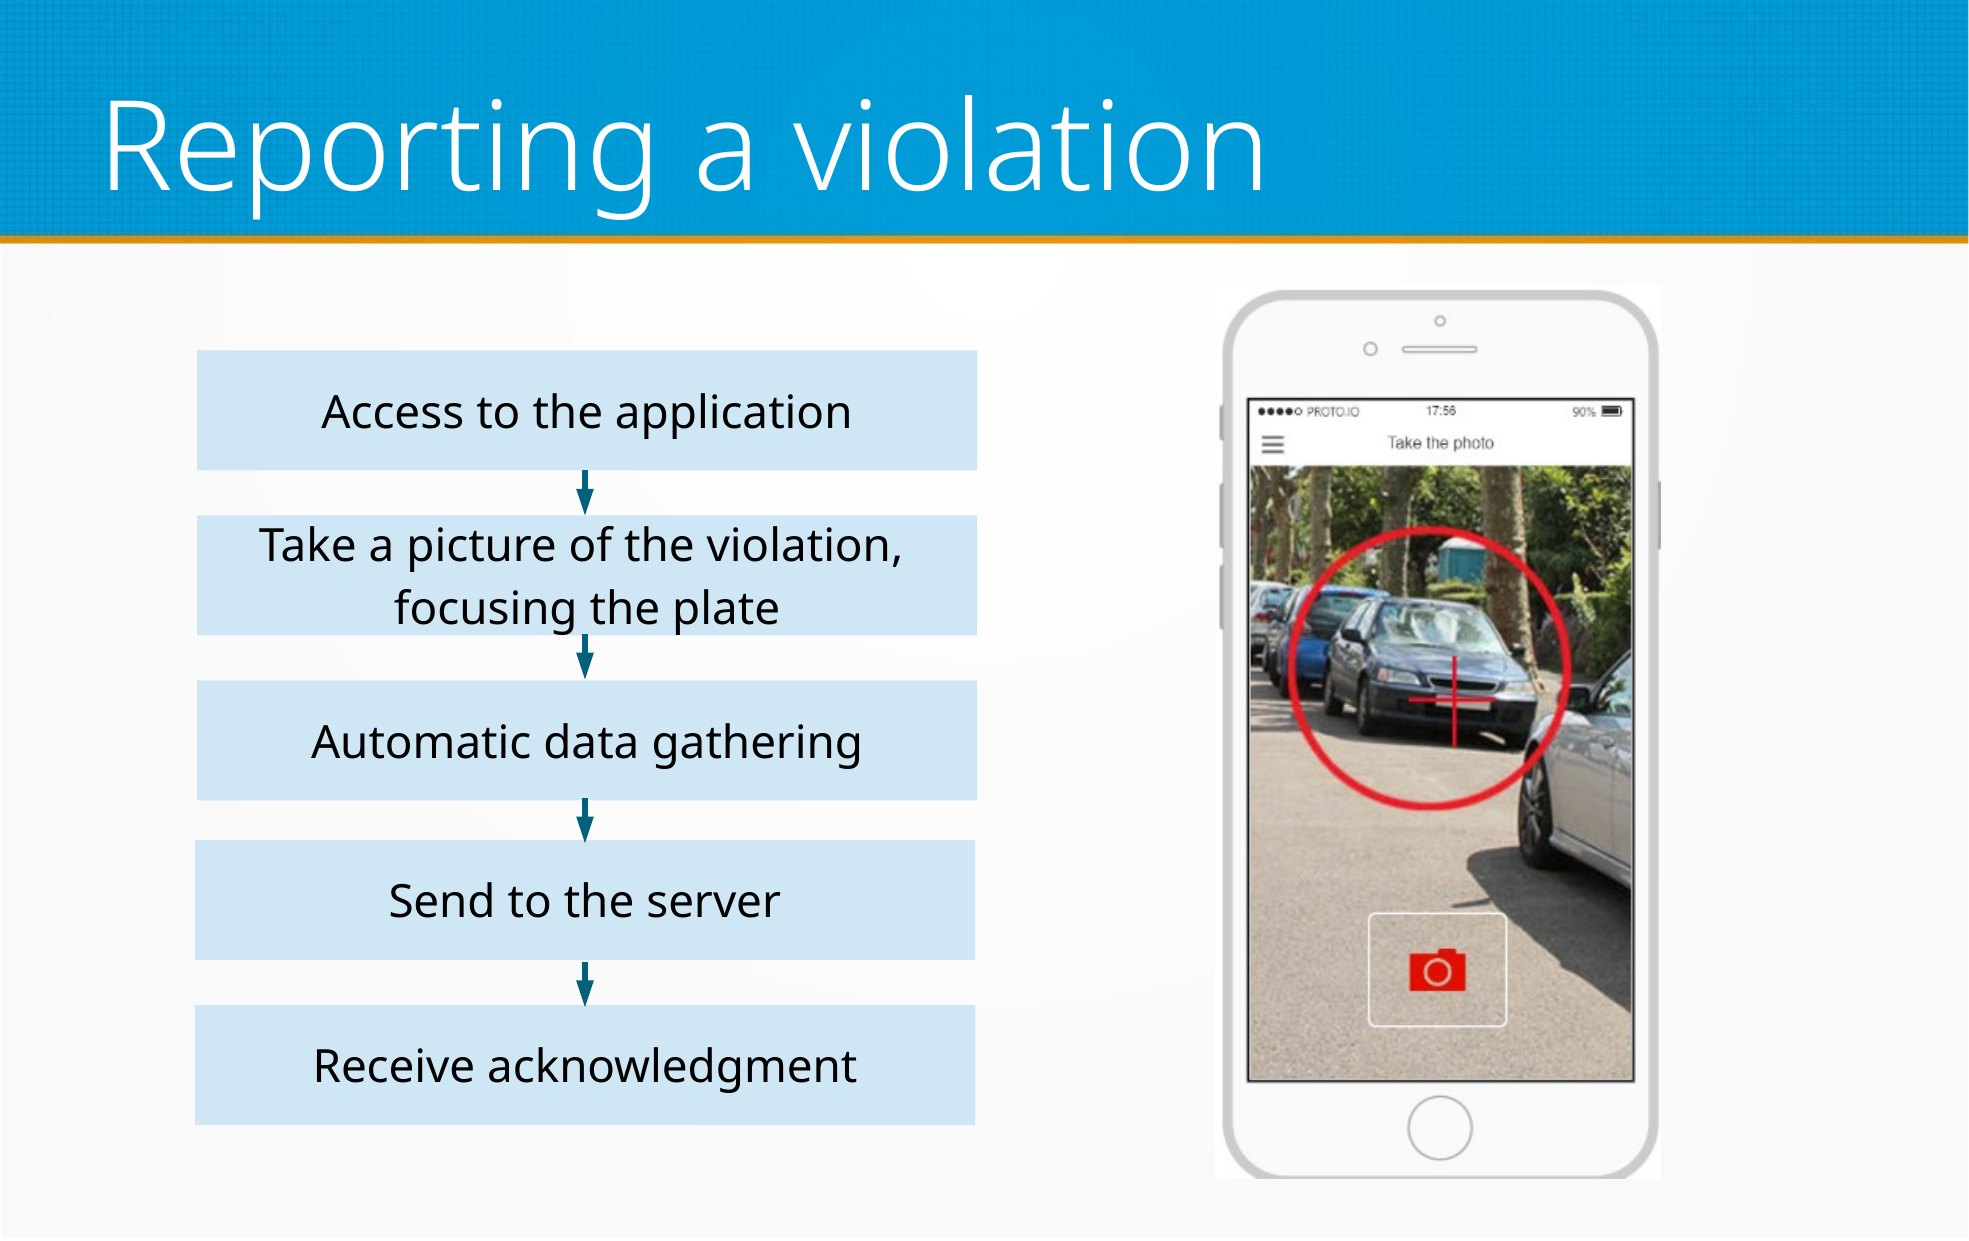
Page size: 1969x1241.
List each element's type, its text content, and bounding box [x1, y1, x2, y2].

text_box Take a picture of the violation, focusing the plate [197, 515, 978, 636]
text_box Receive acknowledgment [195, 1005, 976, 1126]
title Reporting a violation [98, 19, 1870, 227]
text_box Send to the server [195, 840, 976, 961]
picture [0, 233, 1969, 1241]
text_box Automatic data gathering [197, 680, 978, 801]
text_box Access to the application [197, 350, 978, 471]
